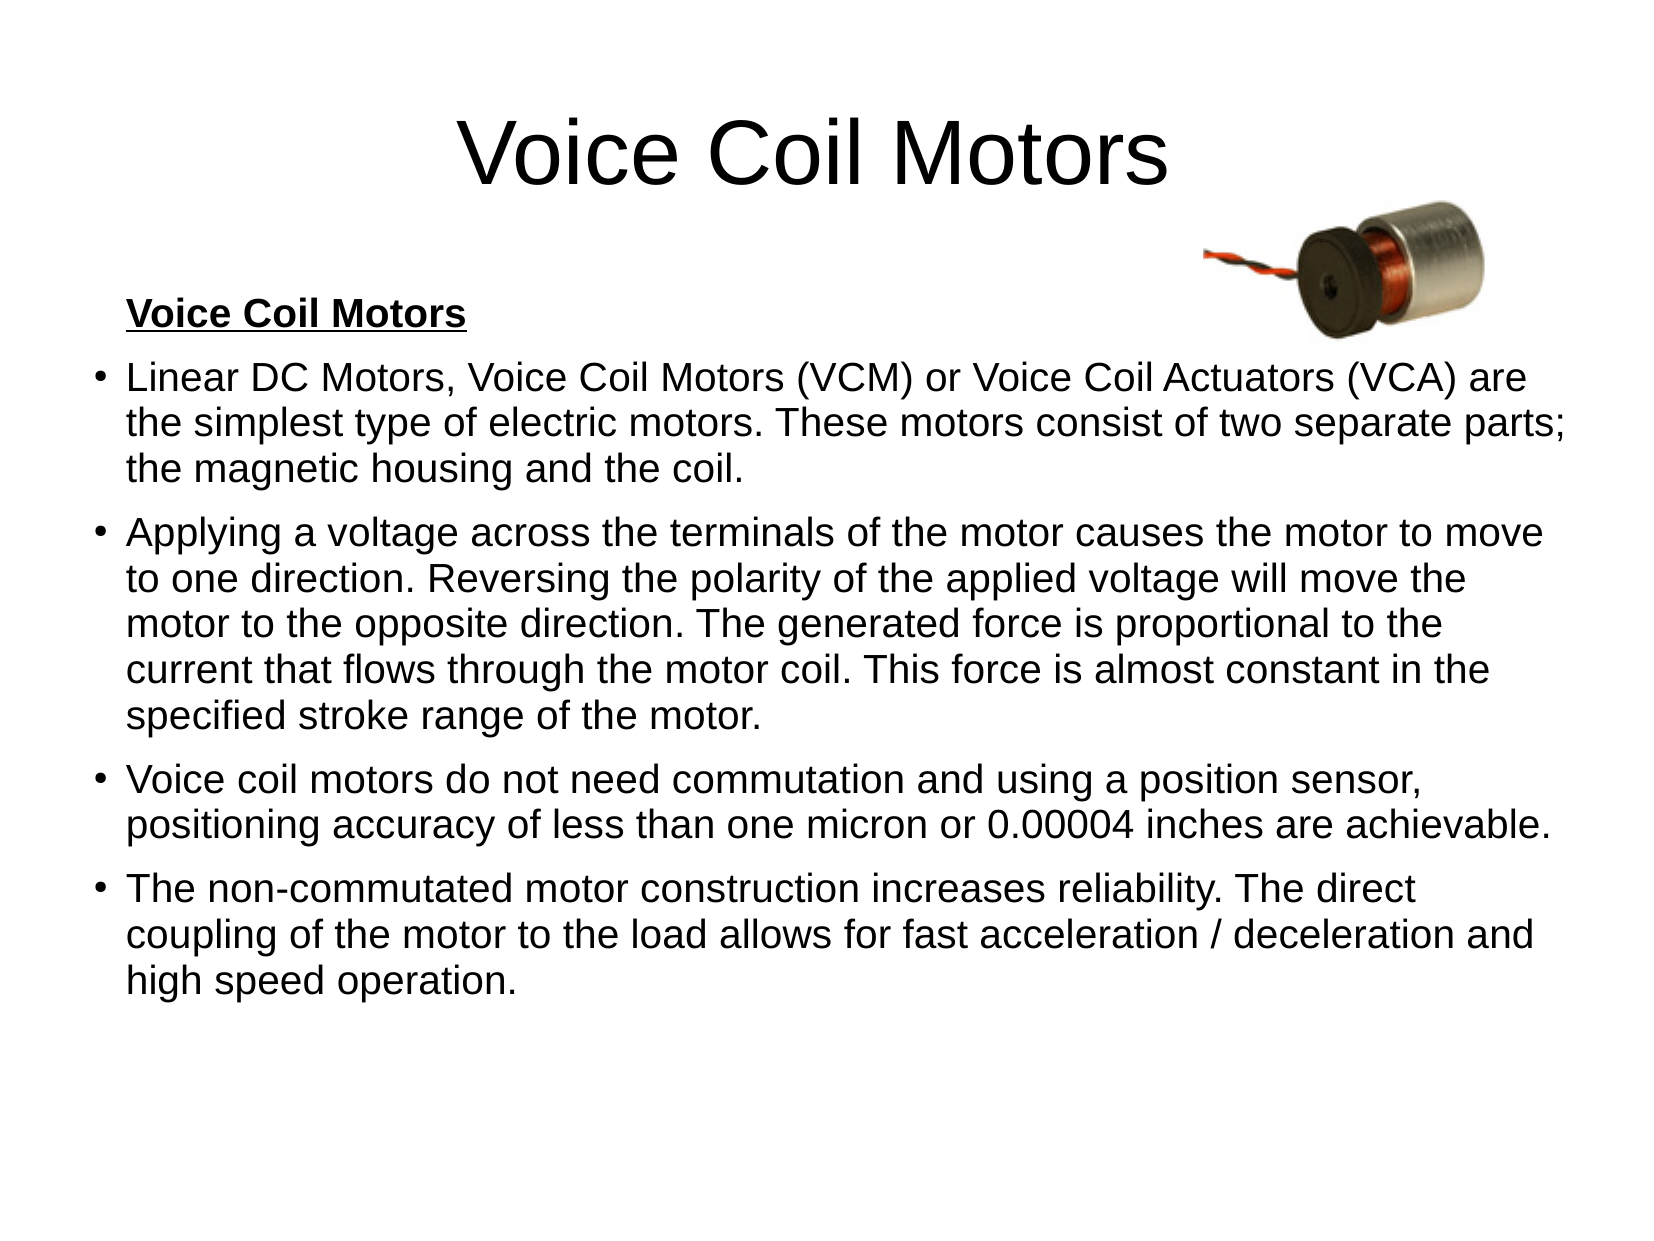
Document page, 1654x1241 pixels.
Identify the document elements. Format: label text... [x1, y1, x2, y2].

list Voice Coil Motors Linear DC Motors, Voice Coil Motors (VCM) or Voice Coil Actuators (VCA) are the simplest type of electric motors. These motors consist of two separate parts; the magnetic housing and the coil. Applying a voltage across the terminals of the motor causes the motor to move to one direction. Reversing the polarity of the applied voltage will move the motor to the opposite direction. The generated force is proportional to the current that flows through the motor coil. This force is almost constant in the specified stroke range of the motor. Voice coil motors do not need commutation and using a position sensor, positioning accuracy of less than one micron or 0.00004 inches are achievable. The non-commutated motor construction increases reliability. The direct coupling of the motor to the load allows for fast acceleration / deceleration and high speed operation. [82, 290, 1571, 1051]
title Voice Coil Motors [82, 49, 1571, 257]
picture [1203, 199, 1497, 346]
